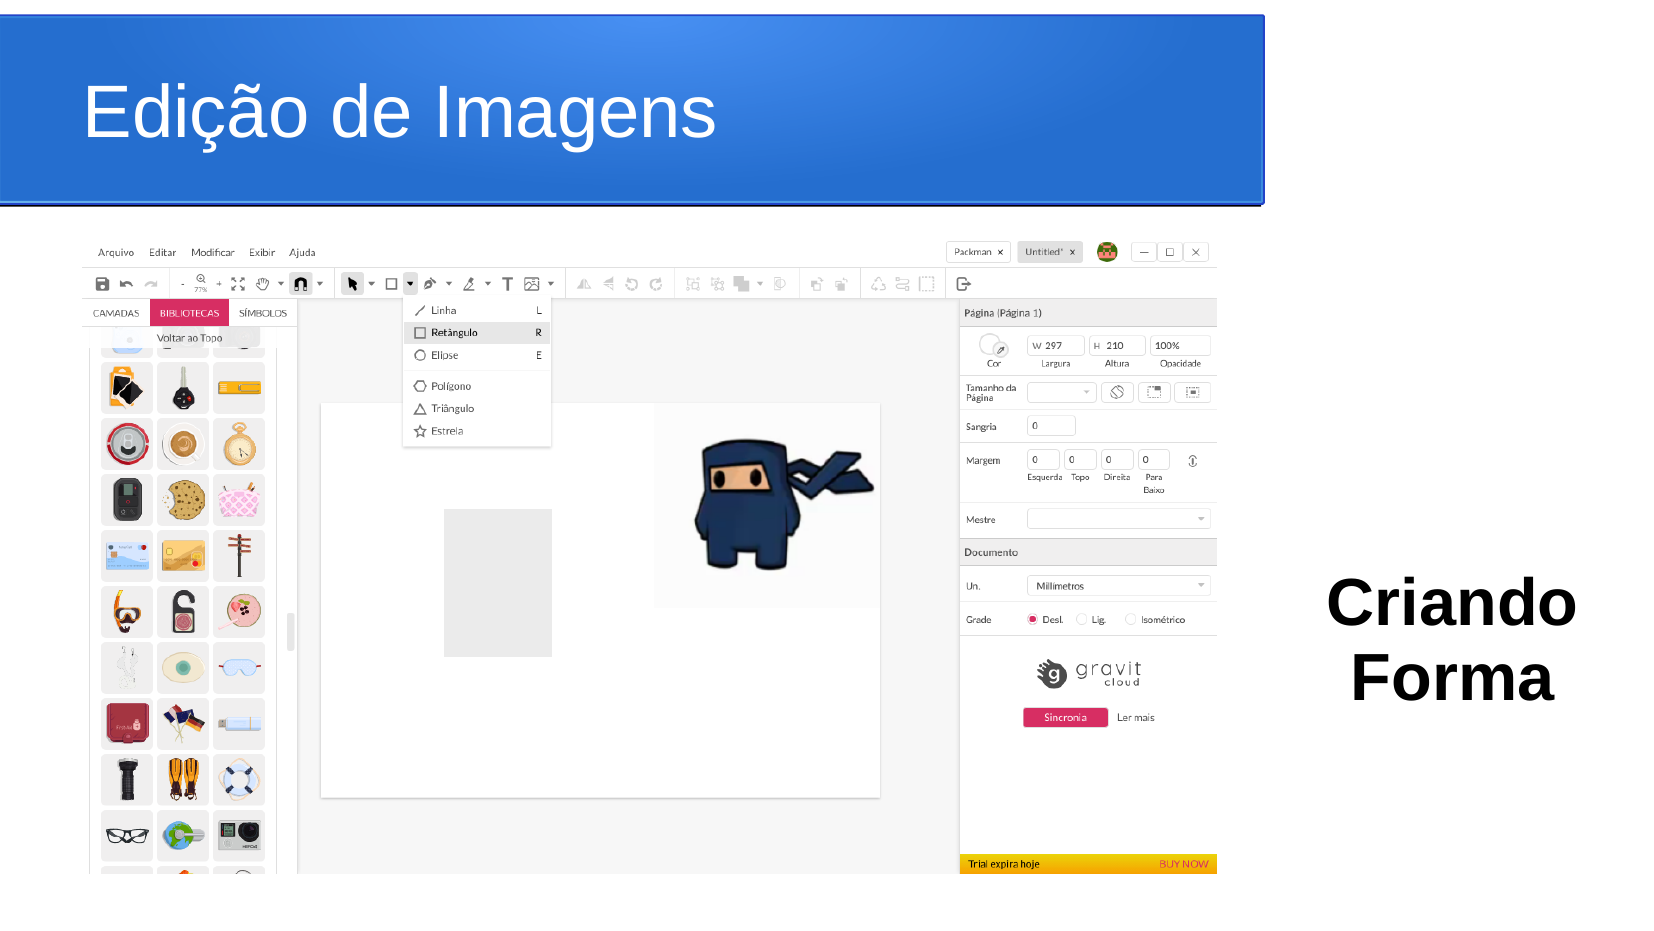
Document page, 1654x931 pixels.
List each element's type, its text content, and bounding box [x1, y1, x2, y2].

title Edição de Imagens [82, 35, 1235, 189]
subtitle Criando Forma [1251, 564, 1654, 715]
picture [82, 236, 1217, 875]
